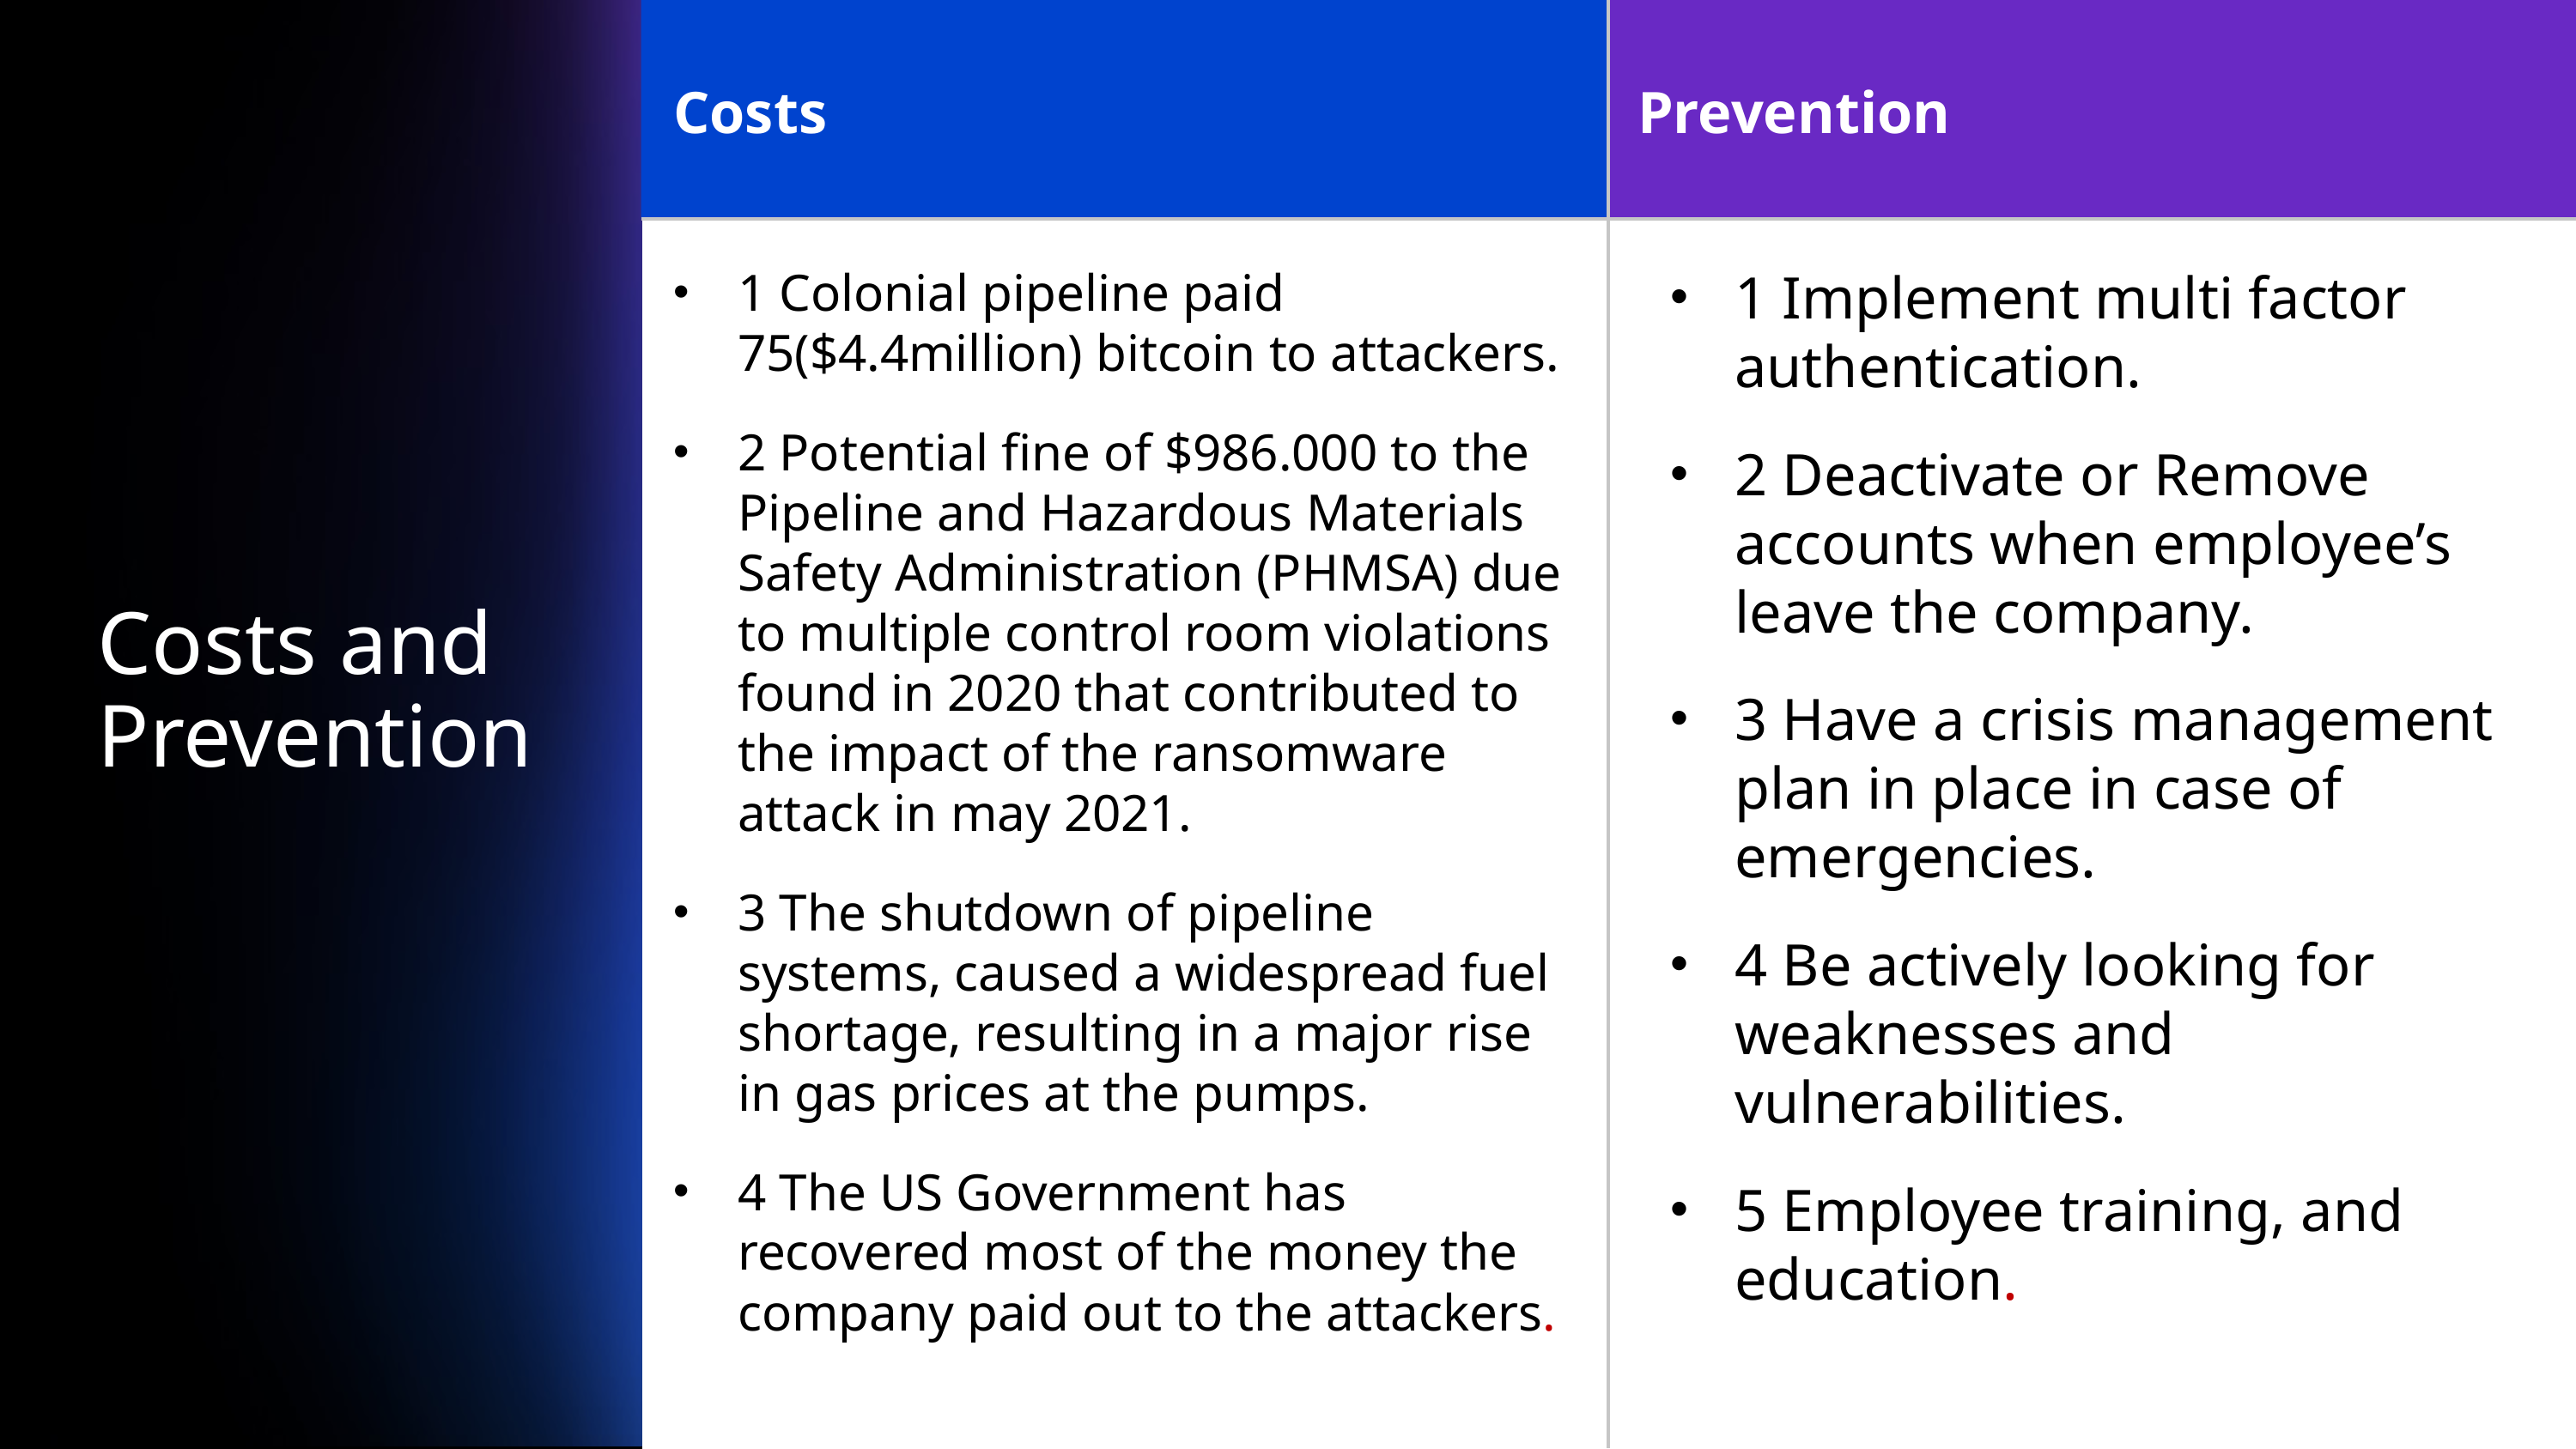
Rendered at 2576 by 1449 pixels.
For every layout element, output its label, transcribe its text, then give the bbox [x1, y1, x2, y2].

title Costs and Prevention [97, 599, 613, 849]
list Prevention [1637, 39, 2543, 181]
picture [0, 0, 642, 1446]
list 1 Implement multi factor authentication. 2 Deactivate or Remove accounts when employee’s leave the company. 3 Have a crisis management plan in place in case of emergencies. 4 Be actively looking for weaknesses and vulnerabilities. 5 Employee training, and education. [1670, 261, 2576, 1411]
list Costs [673, 39, 1579, 181]
list 1 Colonial pipeline paid 75($4.4million) bitcoin to attackers. 2 Potential fine of $986.000 to the Pipeline and Hazardous Materials Safety Administration (PHMSA) due to multiple control room violations found in 2020 that contributed to the impact of the ransomware attack in may 2021. 3 The shutdown of pipeline systems, caused a widespread fuel shortage, resulting in a major rise in gas prices at the pumps. 4 The US Government has recovered most of the money the company paid out to the attackers. [673, 261, 1579, 1409]
